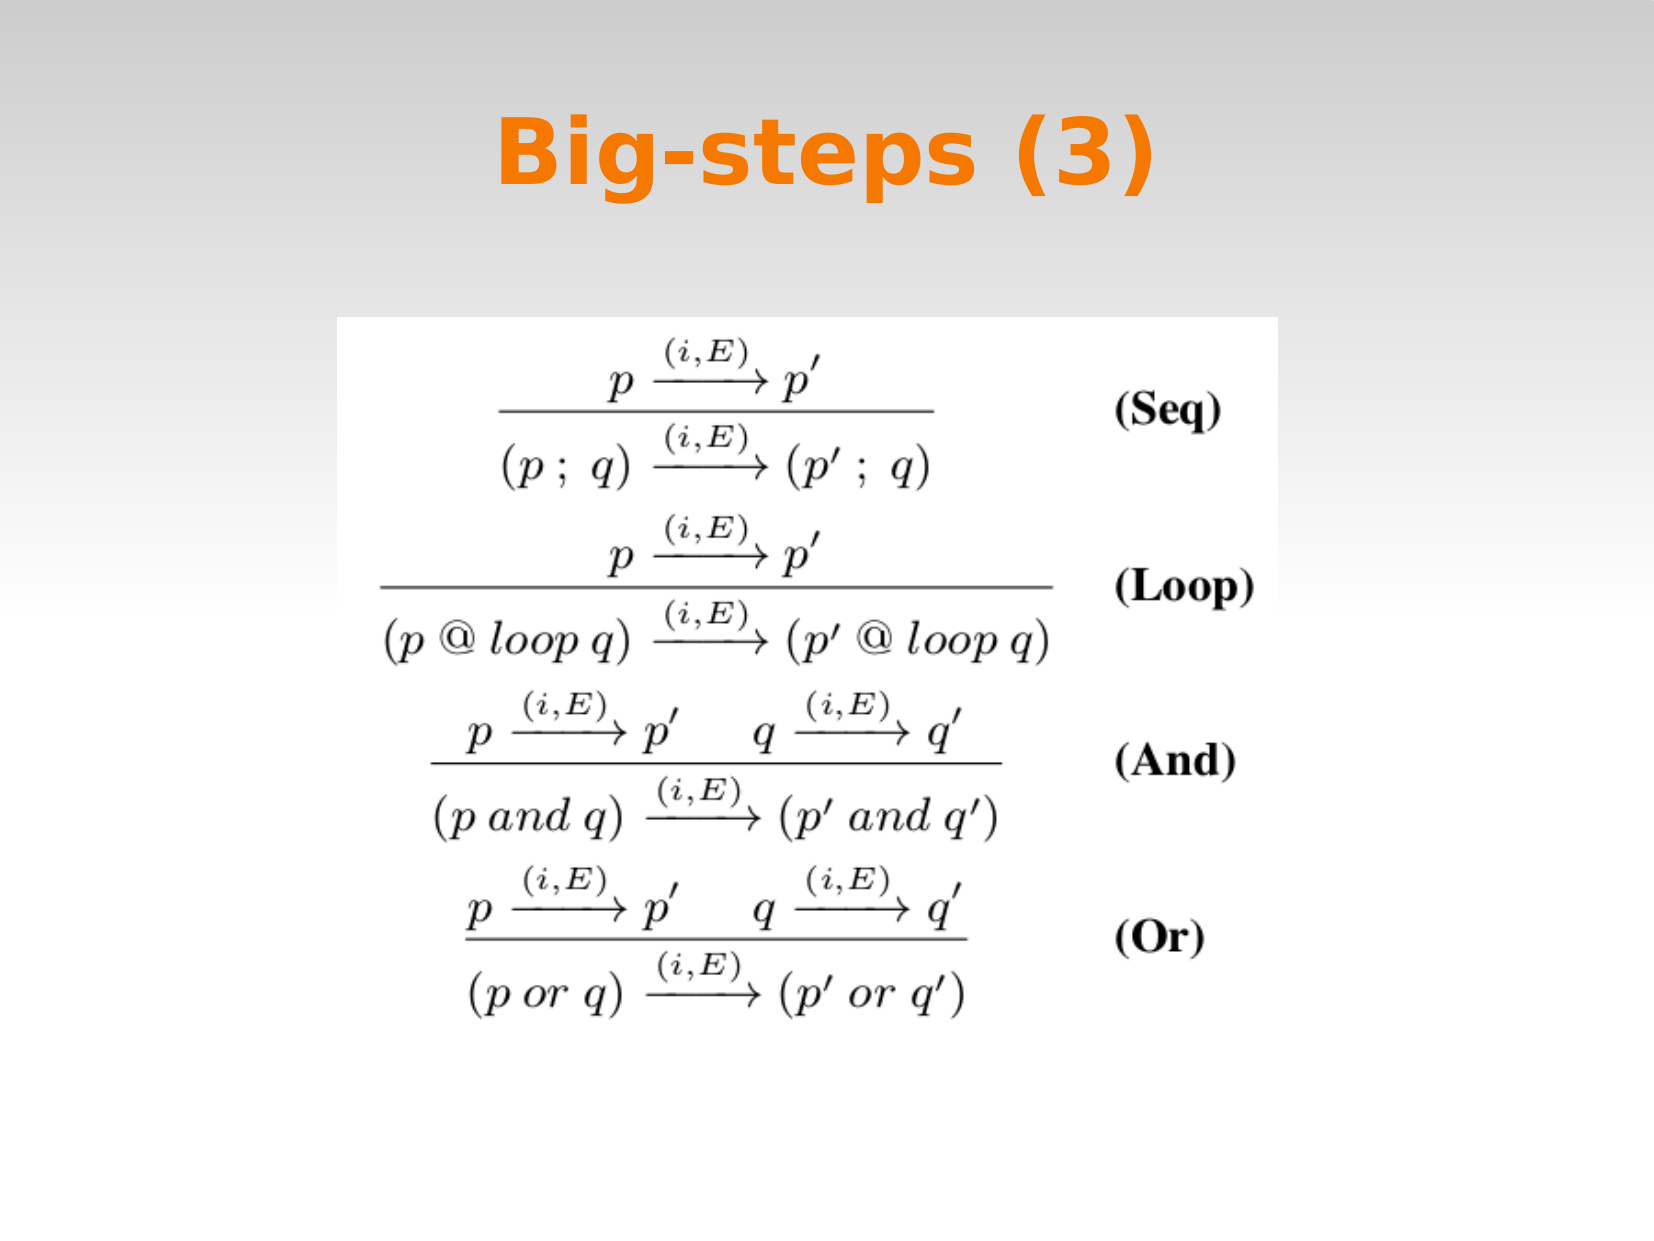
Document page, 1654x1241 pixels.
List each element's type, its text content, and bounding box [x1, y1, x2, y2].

picture [337, 317, 1278, 1042]
title Big-steps (3) [82, 49, 1571, 257]
